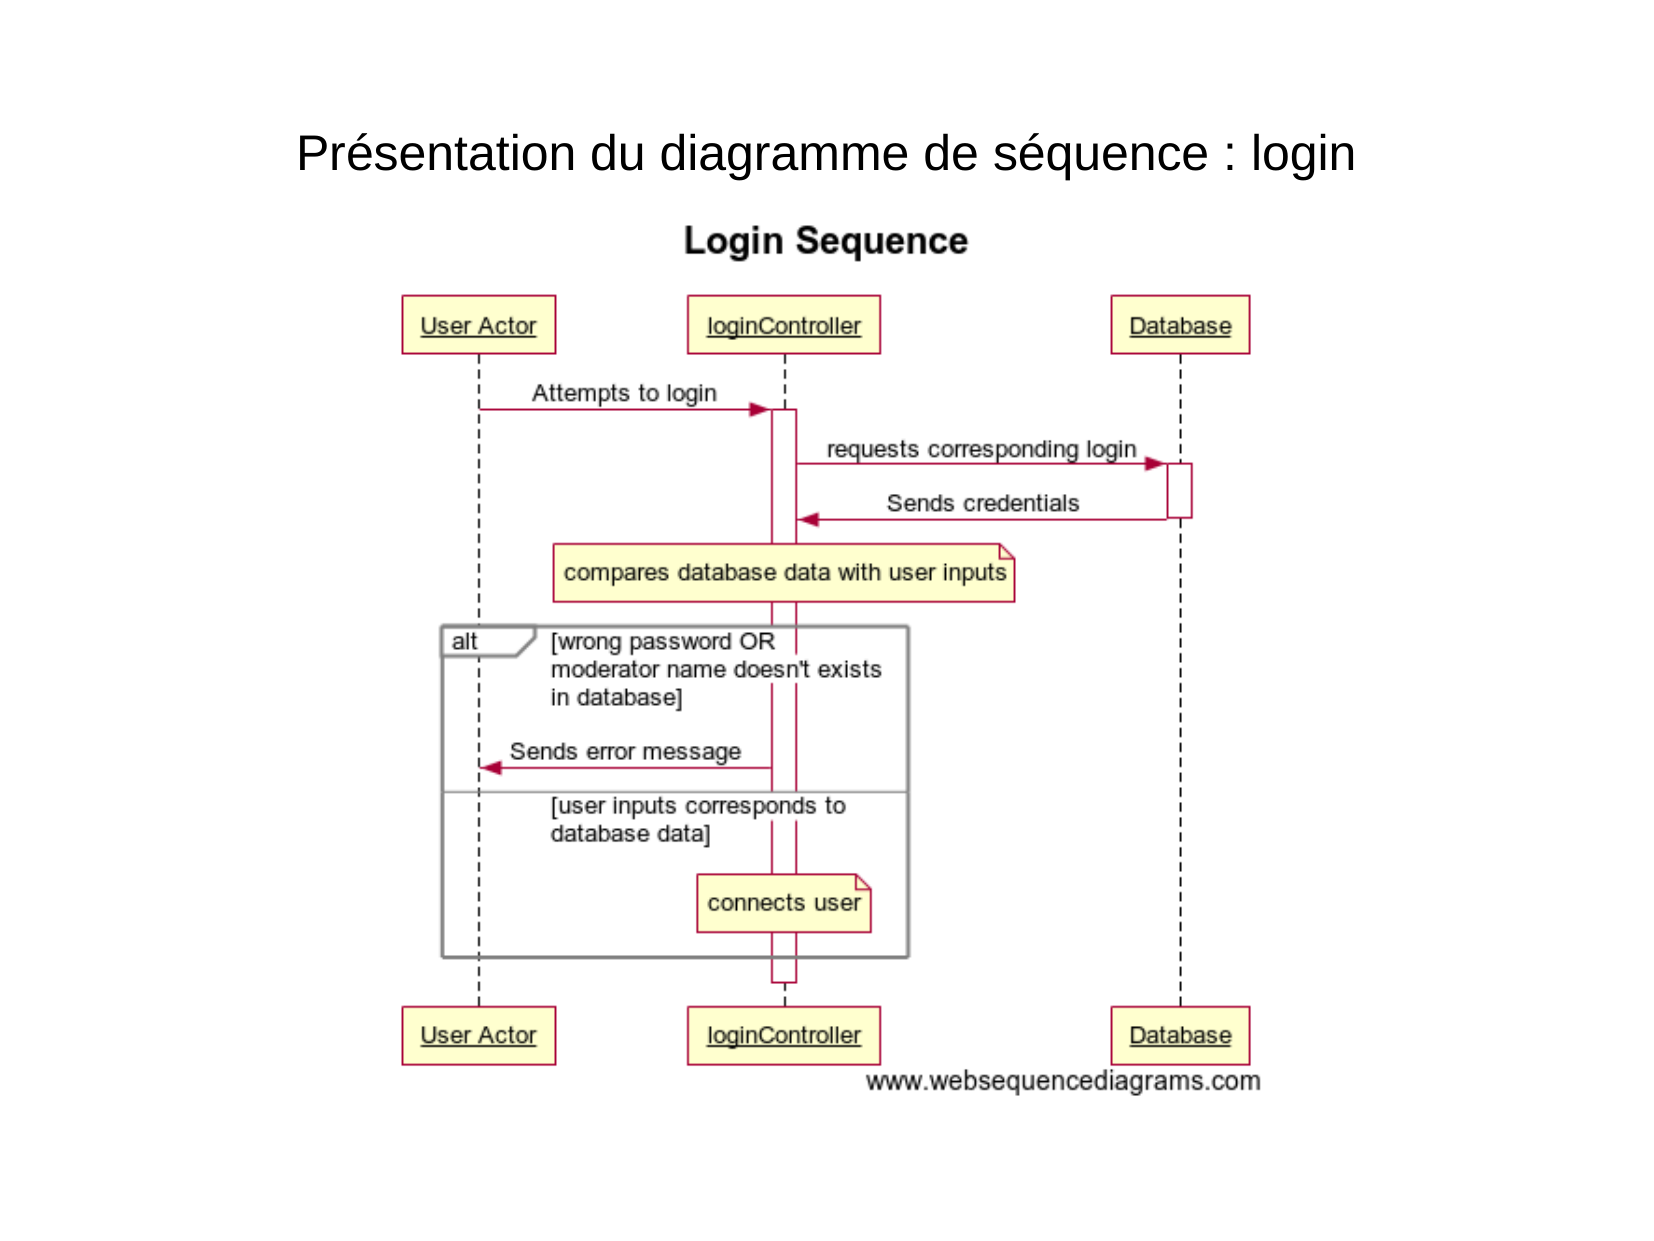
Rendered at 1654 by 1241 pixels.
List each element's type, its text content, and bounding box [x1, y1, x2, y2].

picture [374, 200, 1279, 1109]
title Présentation du diagramme de séquence : login [82, 49, 1571, 257]
